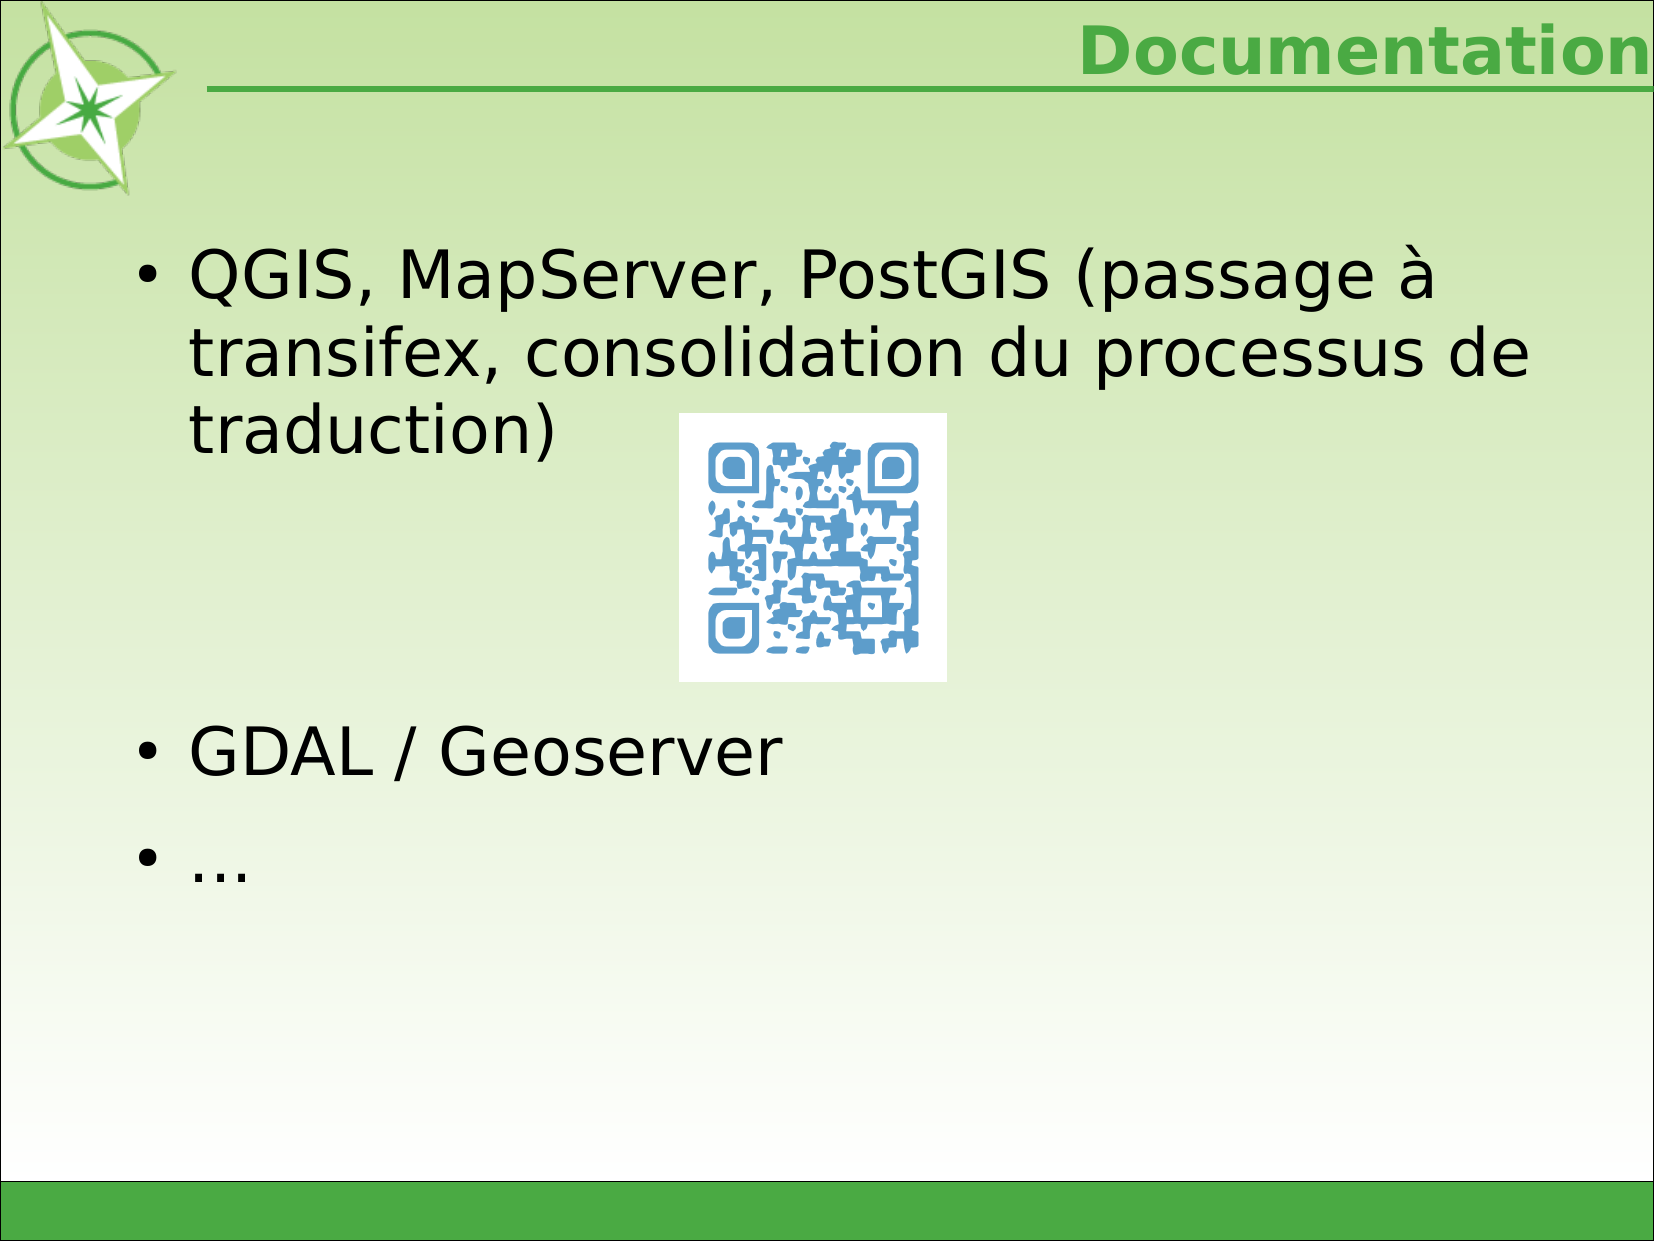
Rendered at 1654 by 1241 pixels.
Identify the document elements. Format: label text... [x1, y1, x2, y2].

list QGIS, MapServer, PostGIS (passage à transifex, consolidation du processus de traduction) GDAL / Geoserver ... [118, 236, 1607, 932]
picture [2, 0, 178, 197]
title Documentation [165, 2, 1654, 101]
picture [679, 413, 947, 682]
